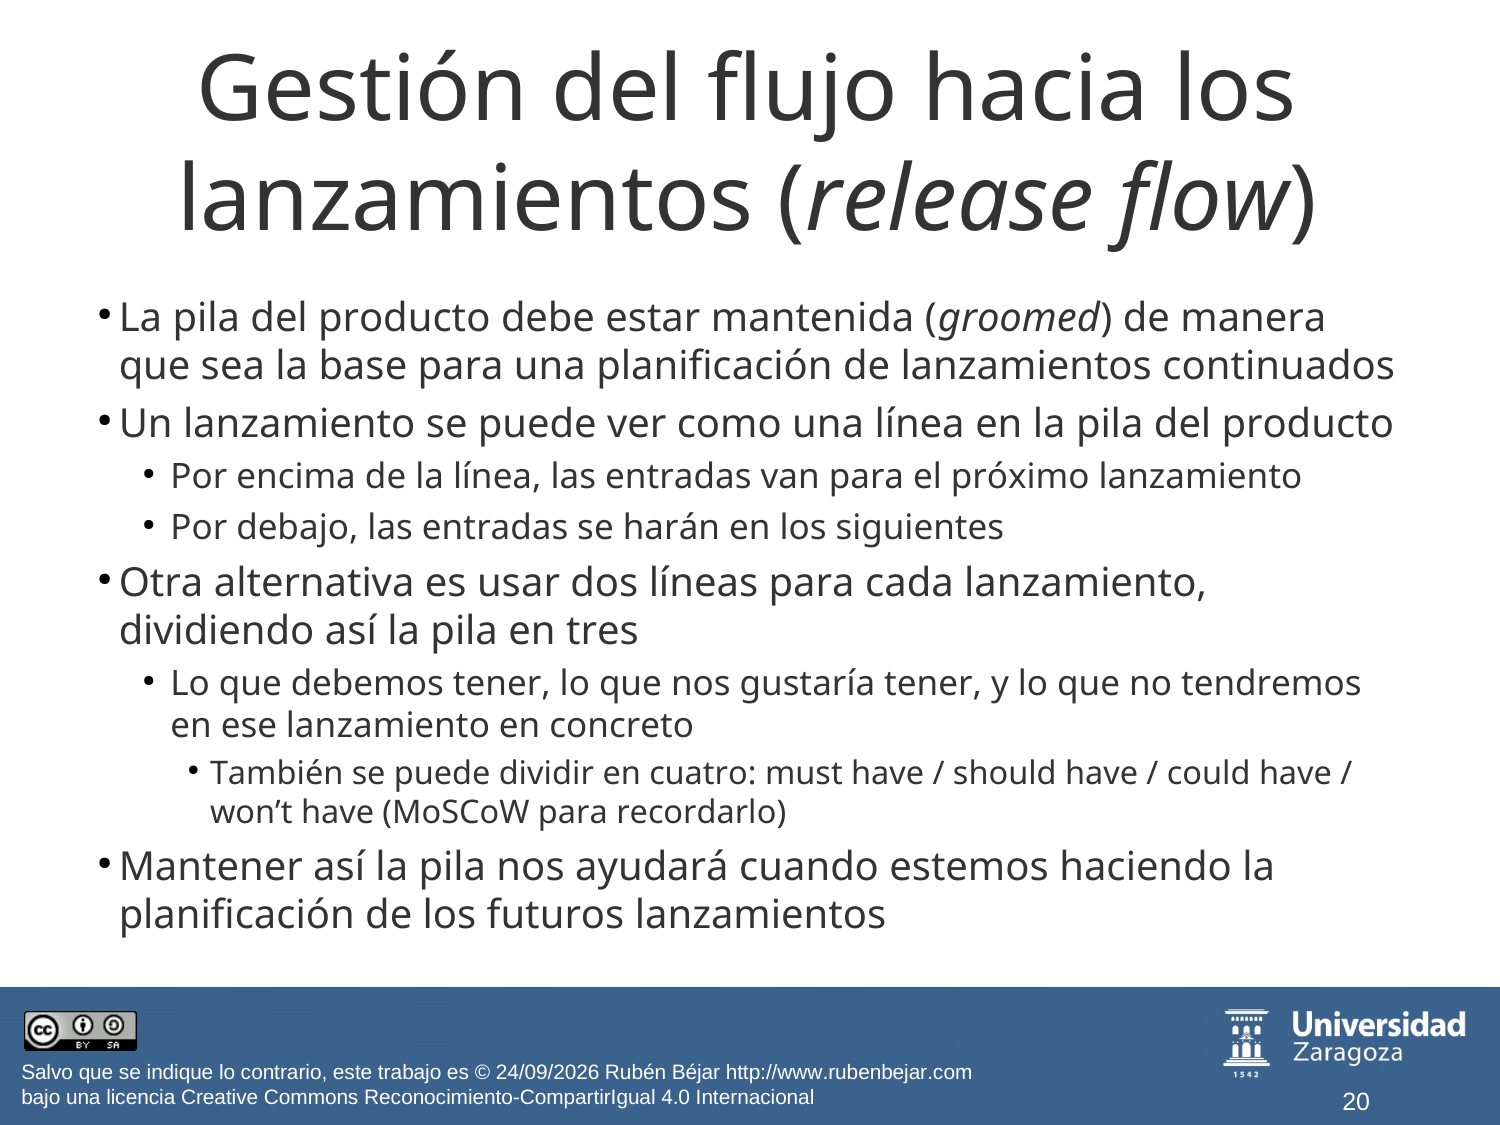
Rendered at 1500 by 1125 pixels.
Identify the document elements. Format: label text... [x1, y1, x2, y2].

list La pila del producto debe estar mantenida (groomed) de manera que sea la base para una planificación de lanzamientos continuados Un lanzamiento se puede ver como una línea en la pila del producto Por encima de la línea, las entradas van para el próximo lanzamiento Por debajo, las entradas se harán en los siguientes Otra alternativa es usar dos líneas para cada lanzamiento, dividiendo así la pila en tres Lo que debemos tener, lo que nos gustaría tener, y lo que no tendremos en ese lanzamiento en concreto También se puede dividir en cuatro: must have / should have / could have / won’t have (MoSCoW para recordarlo) Mantener así la pila nos ayudará cuando estemos haciendo la planificación de los futuros lanzamientos [82, 283, 1418, 957]
title Gestión del flujo hacia los lanzamientos (release flow) [74, 21, 1420, 257]
picture [0, 987, 1500, 1125]
